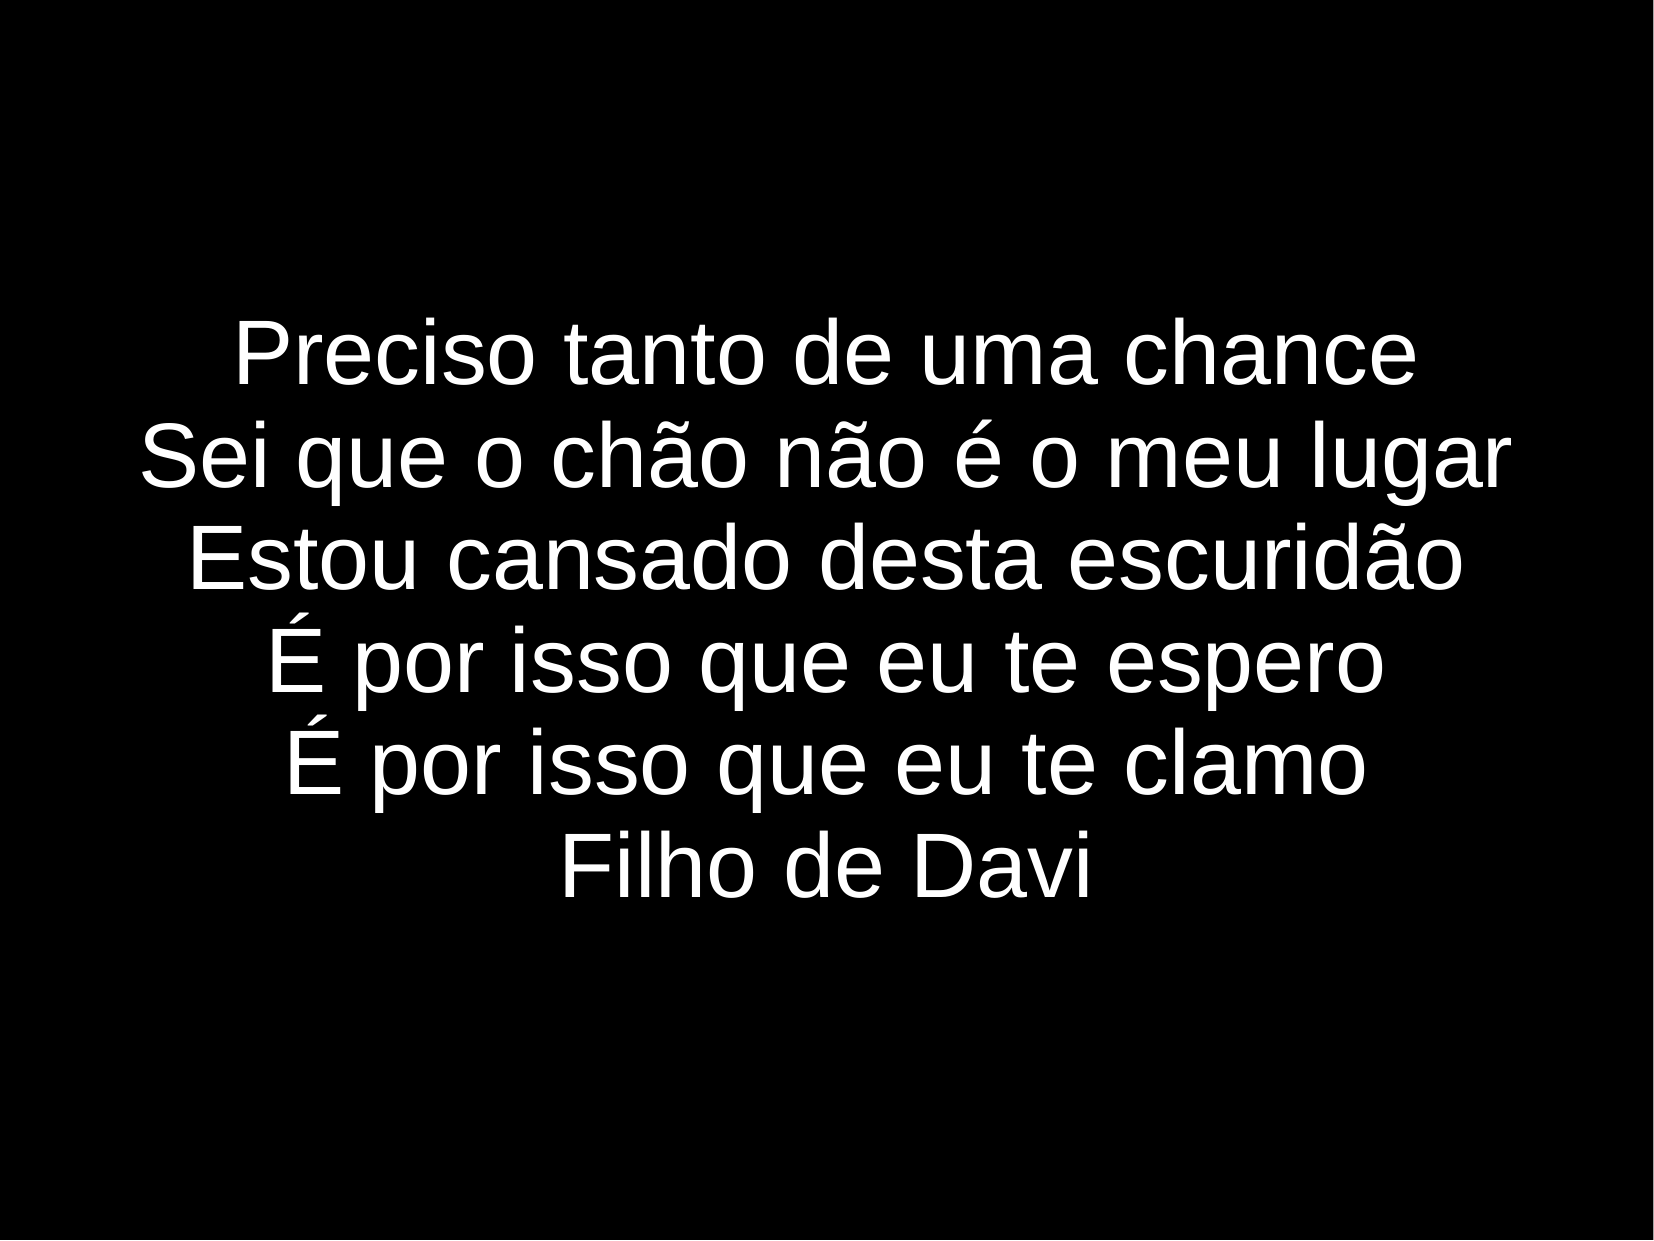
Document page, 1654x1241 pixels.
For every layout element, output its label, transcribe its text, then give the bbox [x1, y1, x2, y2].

subtitle Preciso tanto de uma chance Sei que o chão não é o meu lugar Estou cansado desta escuridão É por isso que eu te espero É por isso que eu te clamo Filho de Davi [82, 49, 1571, 1170]
